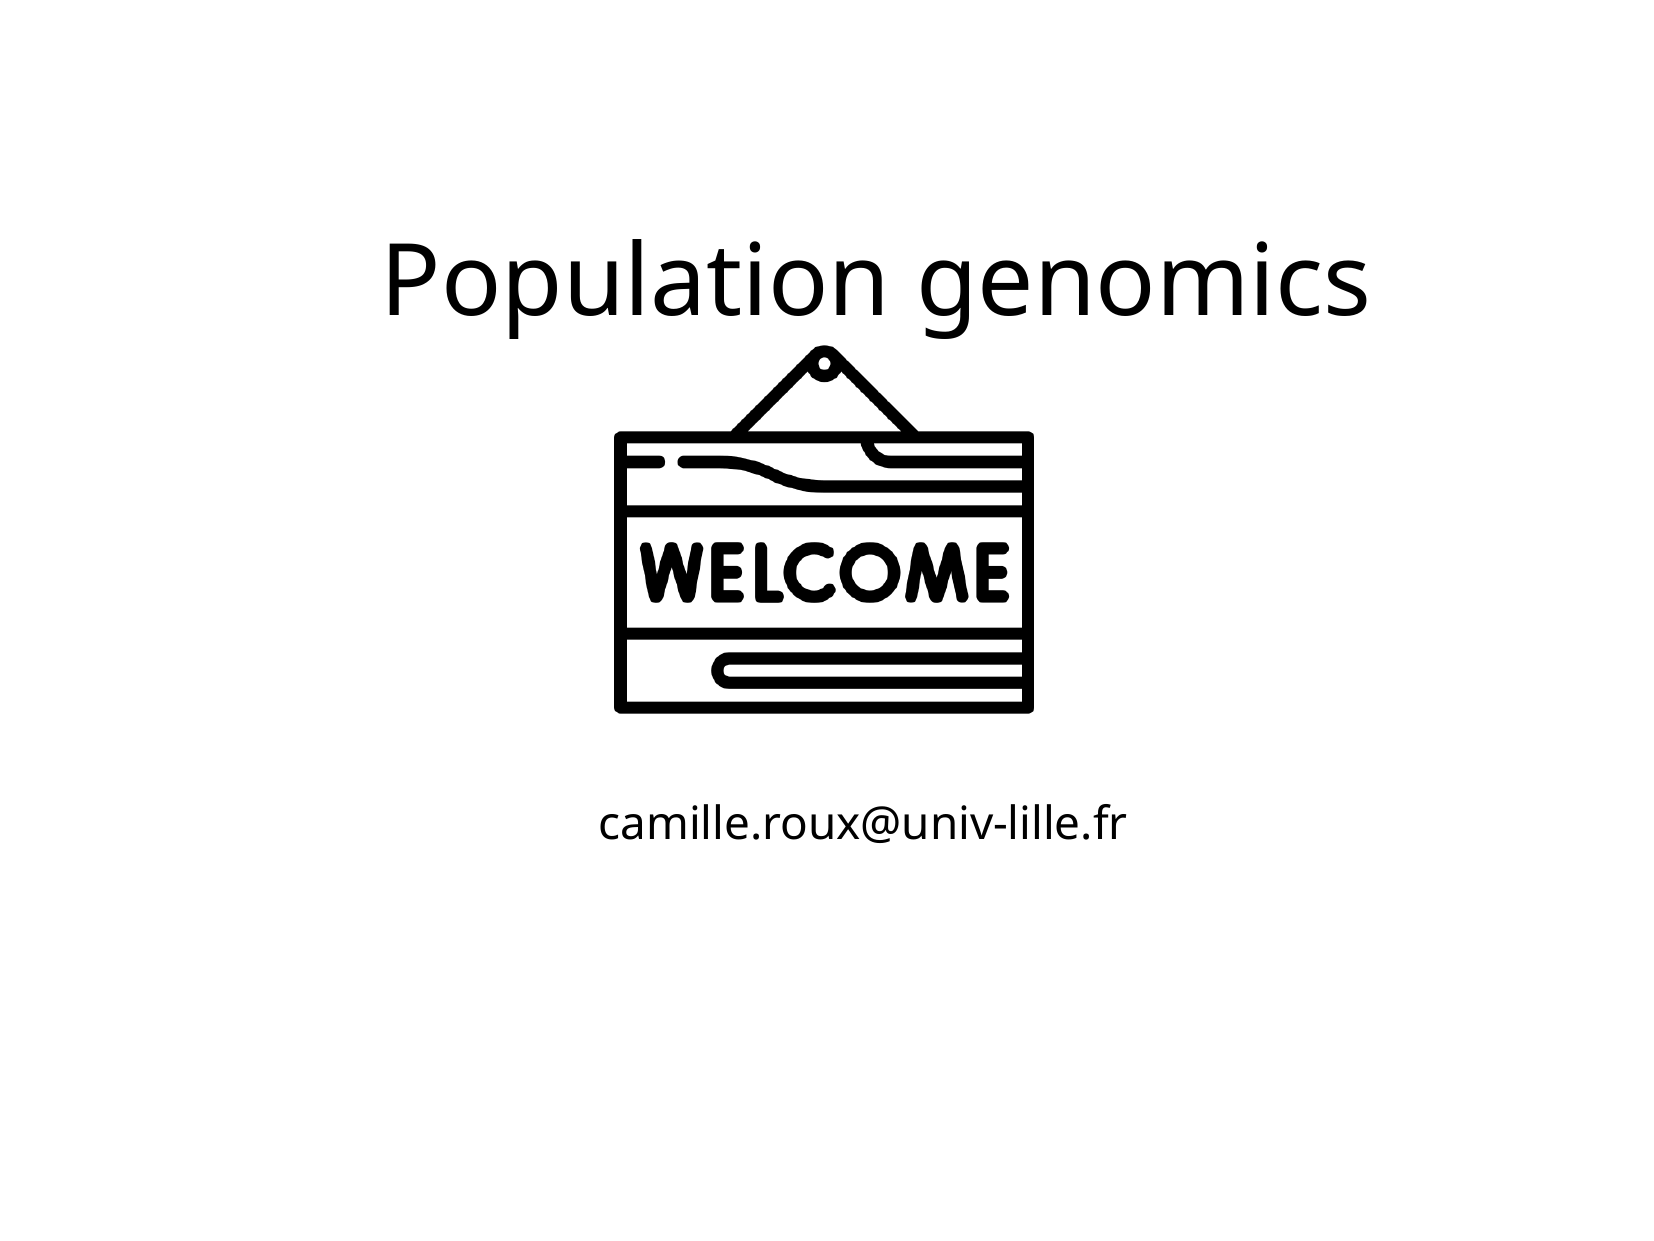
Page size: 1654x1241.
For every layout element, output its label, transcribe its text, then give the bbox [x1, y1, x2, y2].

picture [614, 319, 1034, 739]
text_box camille.roux@univ-lille.fr [583, 783, 1068, 848]
text_box Population genomics [366, 200, 1296, 323]
